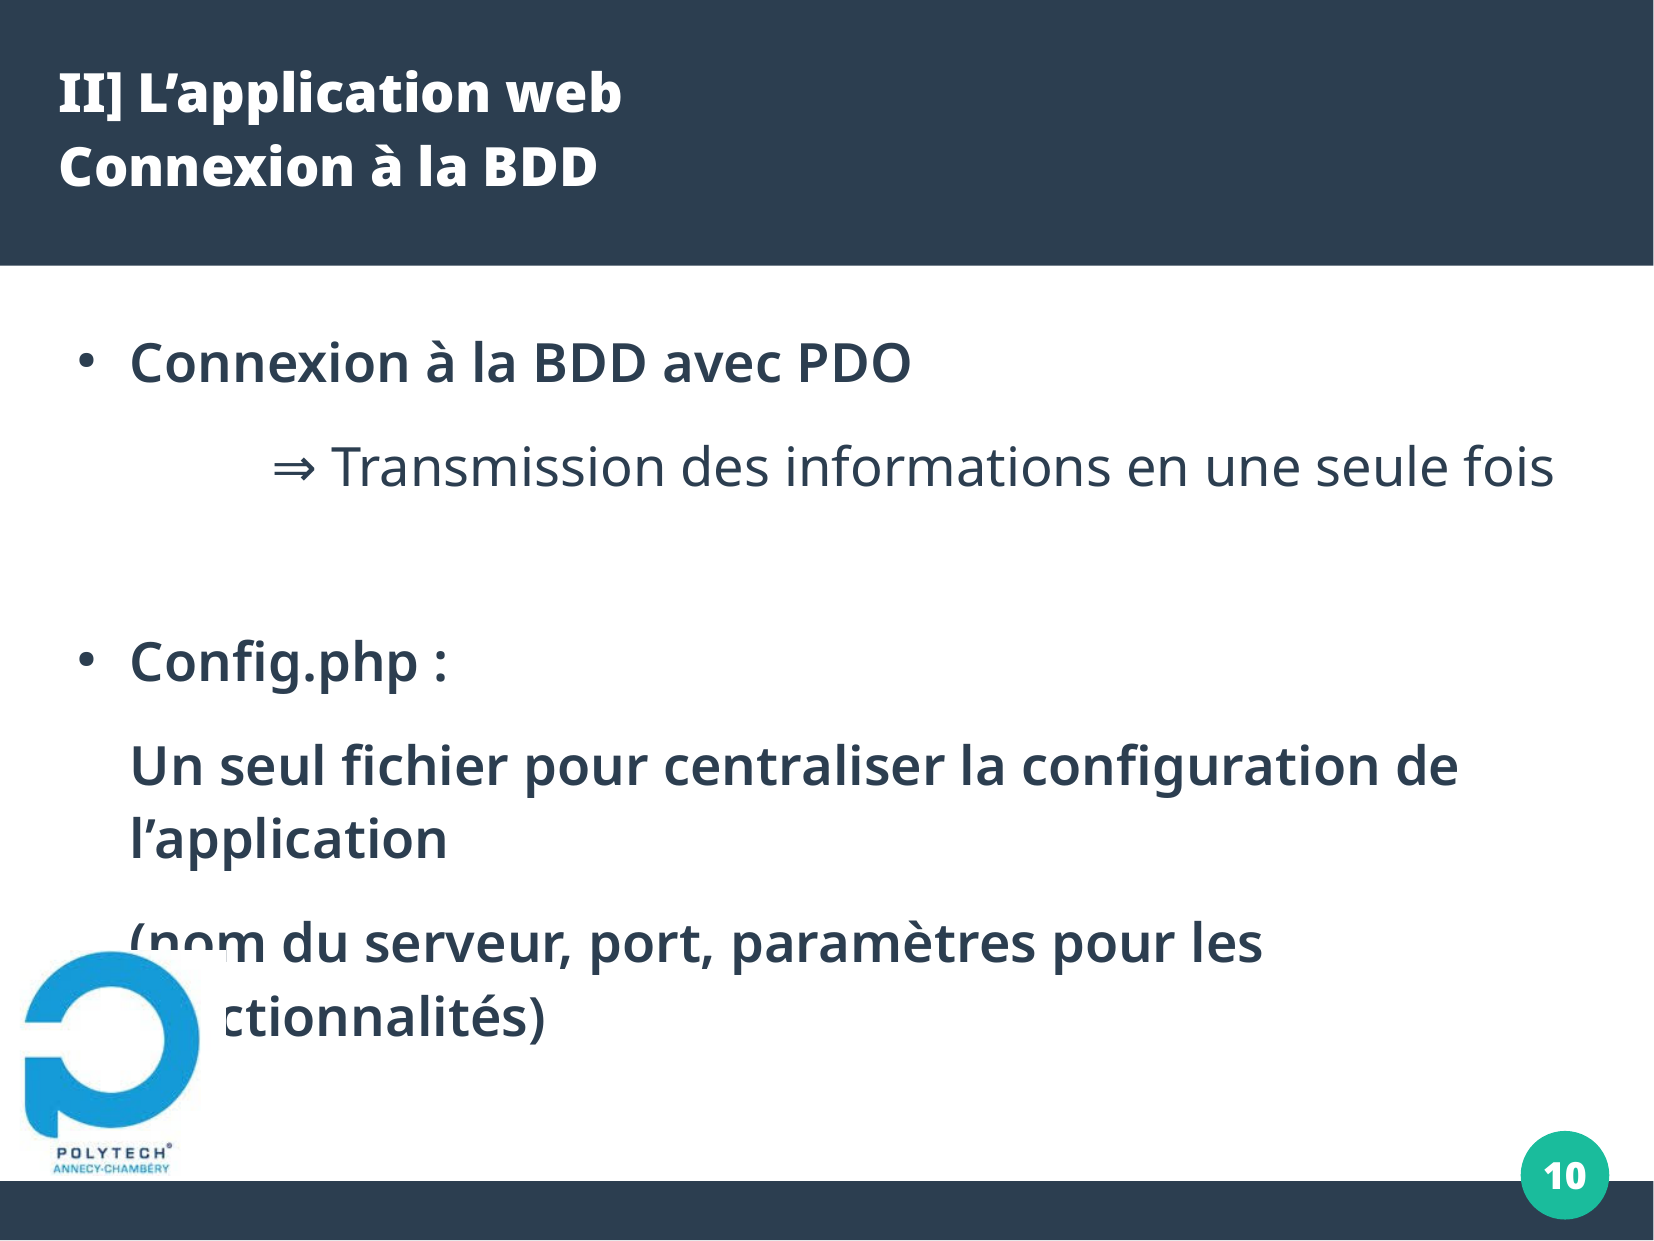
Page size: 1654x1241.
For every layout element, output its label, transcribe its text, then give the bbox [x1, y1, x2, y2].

title II] L’application web Connexion à la BDD [59, 49, 1595, 207]
list Connexion à la BDD avec PDO ⇒ Transmission des informations en une seule fois Config.php : Un seul fichier pour centraliser la configuration de l’application (nom du serveur, port, paramètres pour les fonctionnalités) [59, 324, 1595, 1152]
picture [0, 950, 226, 1176]
